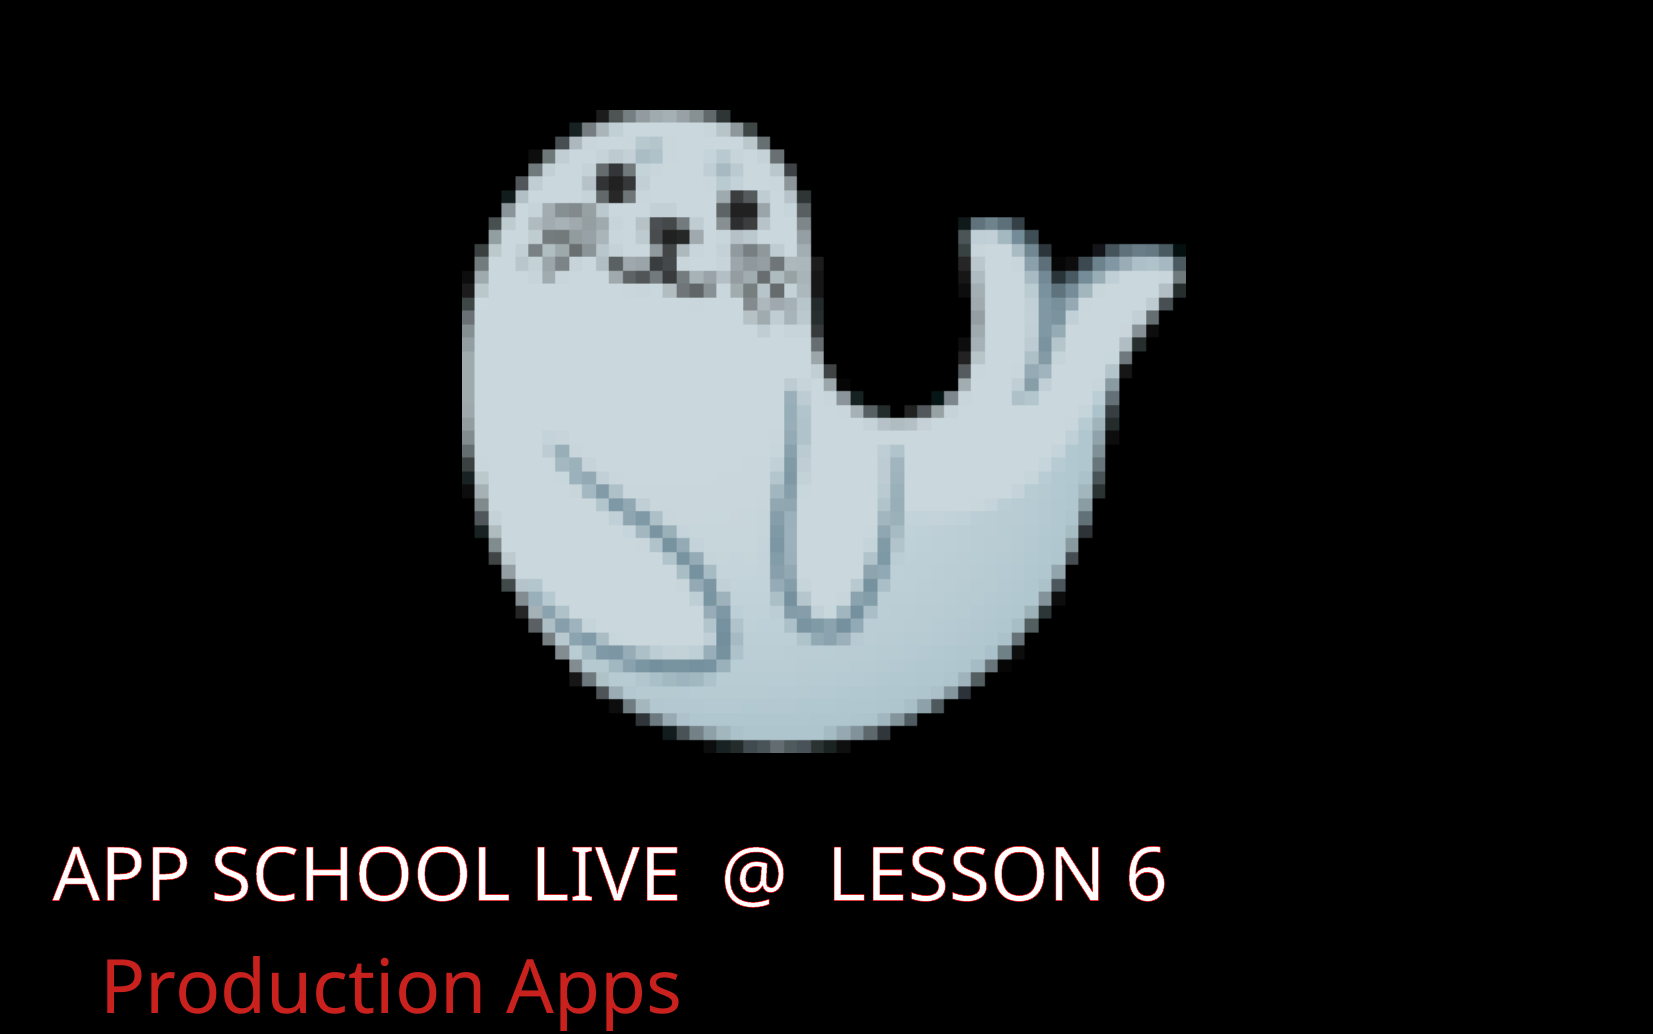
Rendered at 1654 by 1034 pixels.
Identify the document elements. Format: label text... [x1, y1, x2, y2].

text_box APP SCHOOL LIVE @ LESSON 6 [37, 812, 1613, 903]
picture [462, 110, 1186, 753]
text_box AProduction Apps [37, 926, 1555, 1017]
